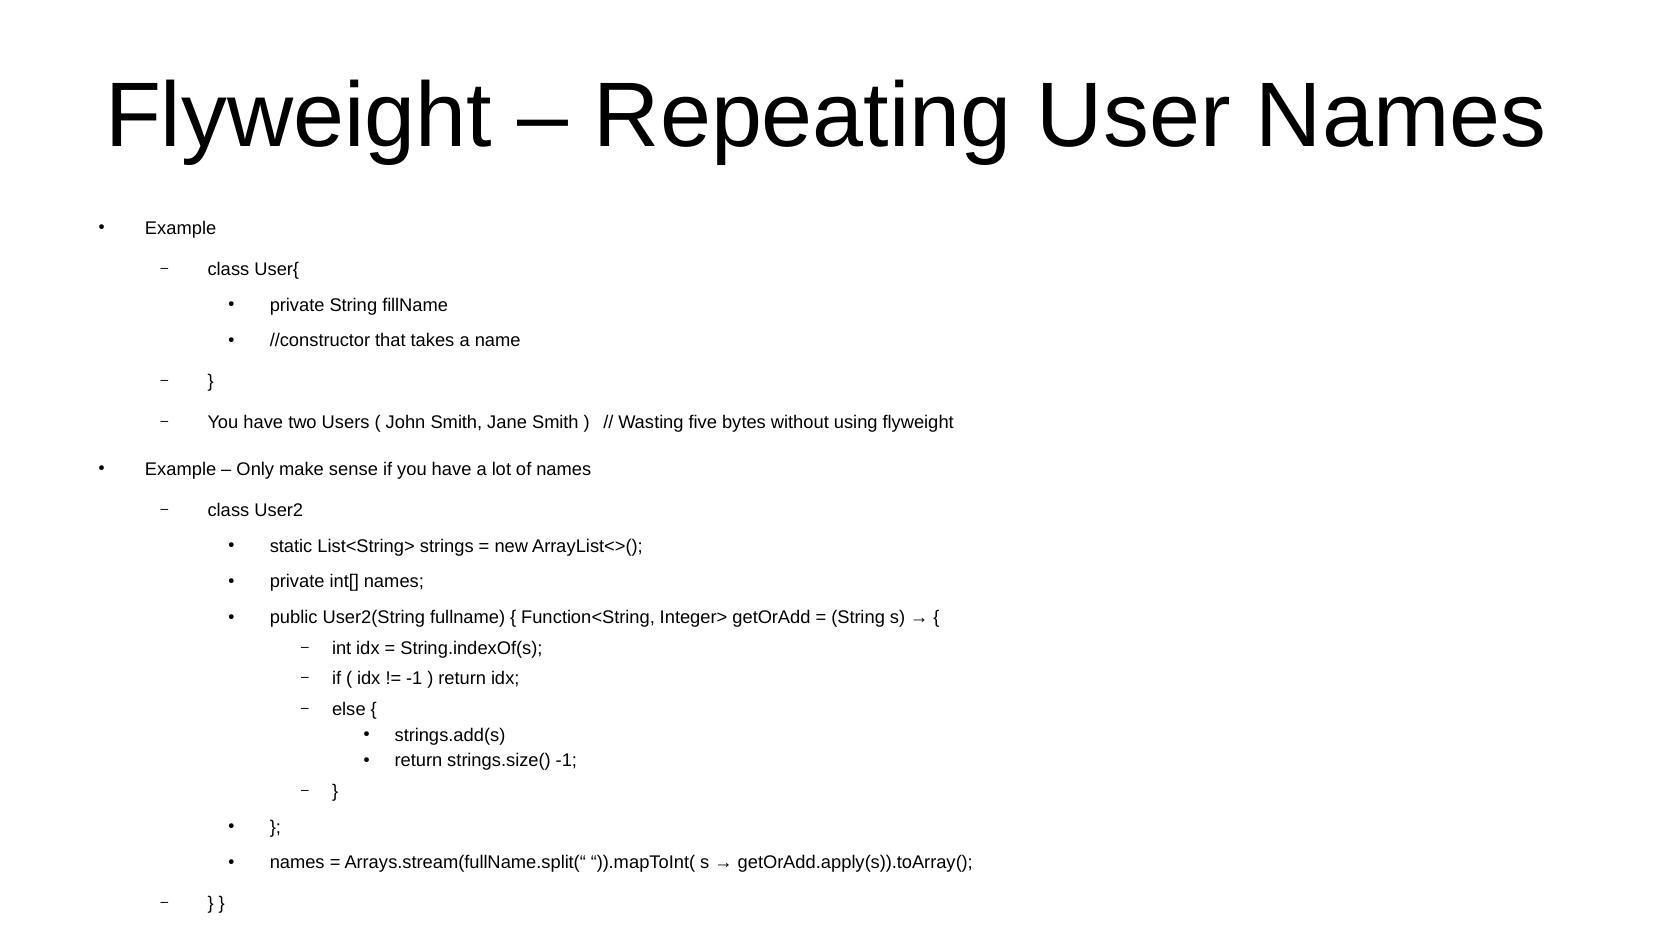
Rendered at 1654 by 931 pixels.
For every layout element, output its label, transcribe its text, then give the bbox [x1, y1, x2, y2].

title Flyweight – Repeating User Names [82, 37, 1571, 193]
list Example class User{ private String fillName //constructor that takes a name } You have two Users ( John Smith, Jane Smith ) // Wasting five bytes without using flyweight Example – Only make sense if you have a lot of names class User2 static List<String> strings = new ArrayList<>(); private int[] names; public User2(String fullname) { Function<String, Integer> getOrAdd = (String s) → { int idx = String.indexOf(s); if ( idx != -1 ) return idx; else { strings.add(s) return strings.size() -1; } }; names = Arrays.stream(fullName.split(“ “)).mapToInt( s → getOrAdd.apply(s)).toArray(); } } [82, 217, 1636, 916]
